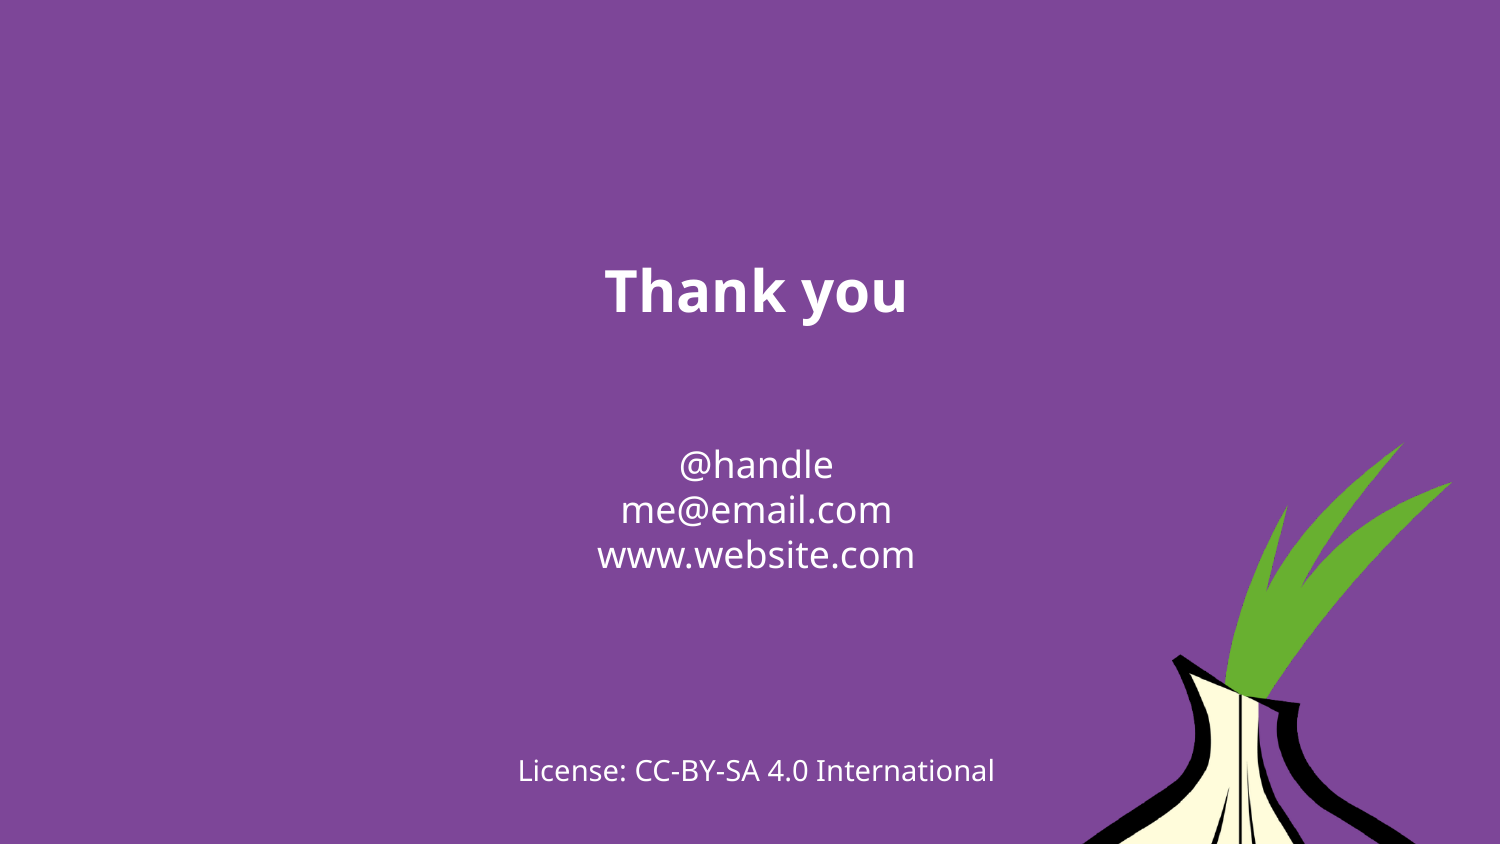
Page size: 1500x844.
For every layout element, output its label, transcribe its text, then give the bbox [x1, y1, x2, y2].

text_box @handle me@email.com www.website.com [431, 433, 1082, 584]
text_box Thank you [325, 246, 1188, 332]
picture [962, 442, 1500, 844]
text_box License: CC-BY-SA 4.0 International [487, 744, 1026, 795]
